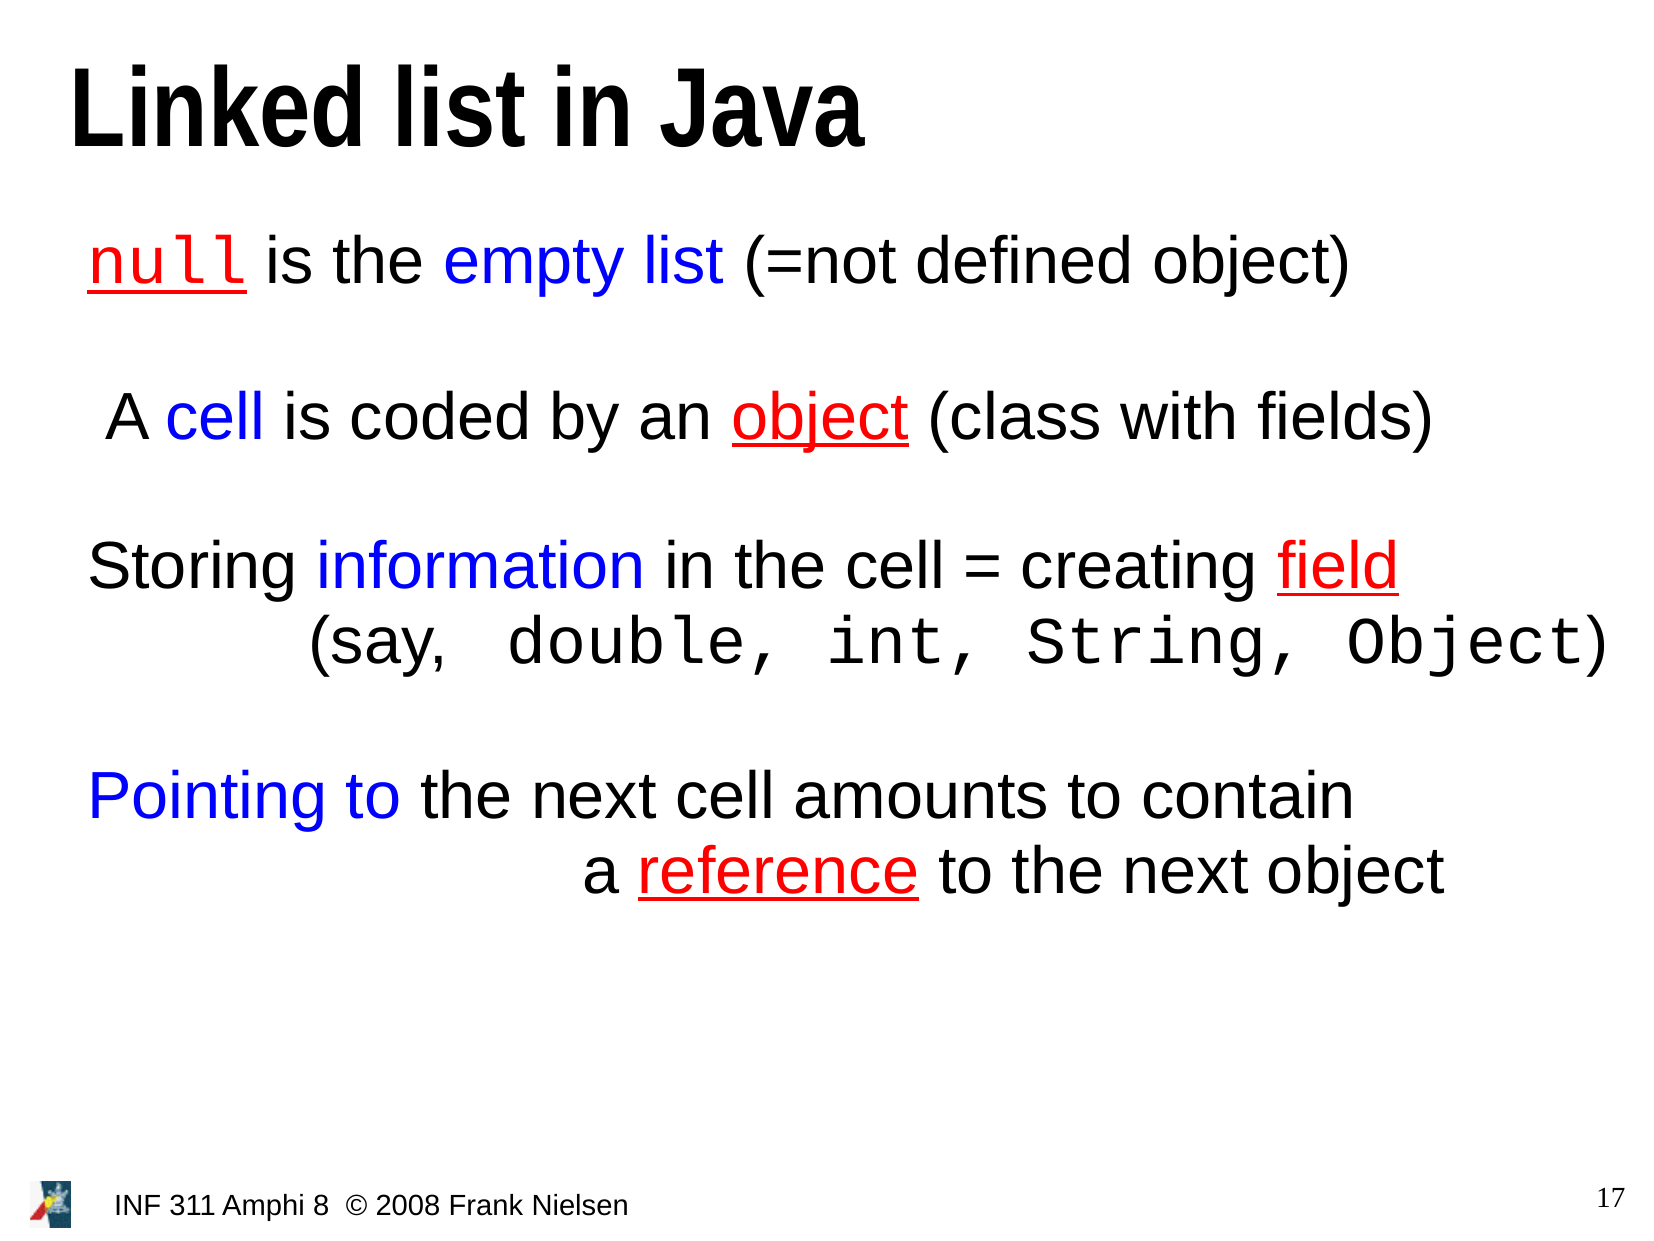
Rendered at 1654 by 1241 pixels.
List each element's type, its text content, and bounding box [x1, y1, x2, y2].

picture [29, 1181, 71, 1228]
text_box null is the empty list (=not defined object) A cell is coded by an object (class with fields) Storing information in the cell = creating field (say, double, int, String, Object) Pointing to the next cell amounts to contain a reference to the next object [53, 216, 1625, 916]
text_box Linked list in Java [29, 33, 880, 178]
text_box [393, 217, 423, 289]
